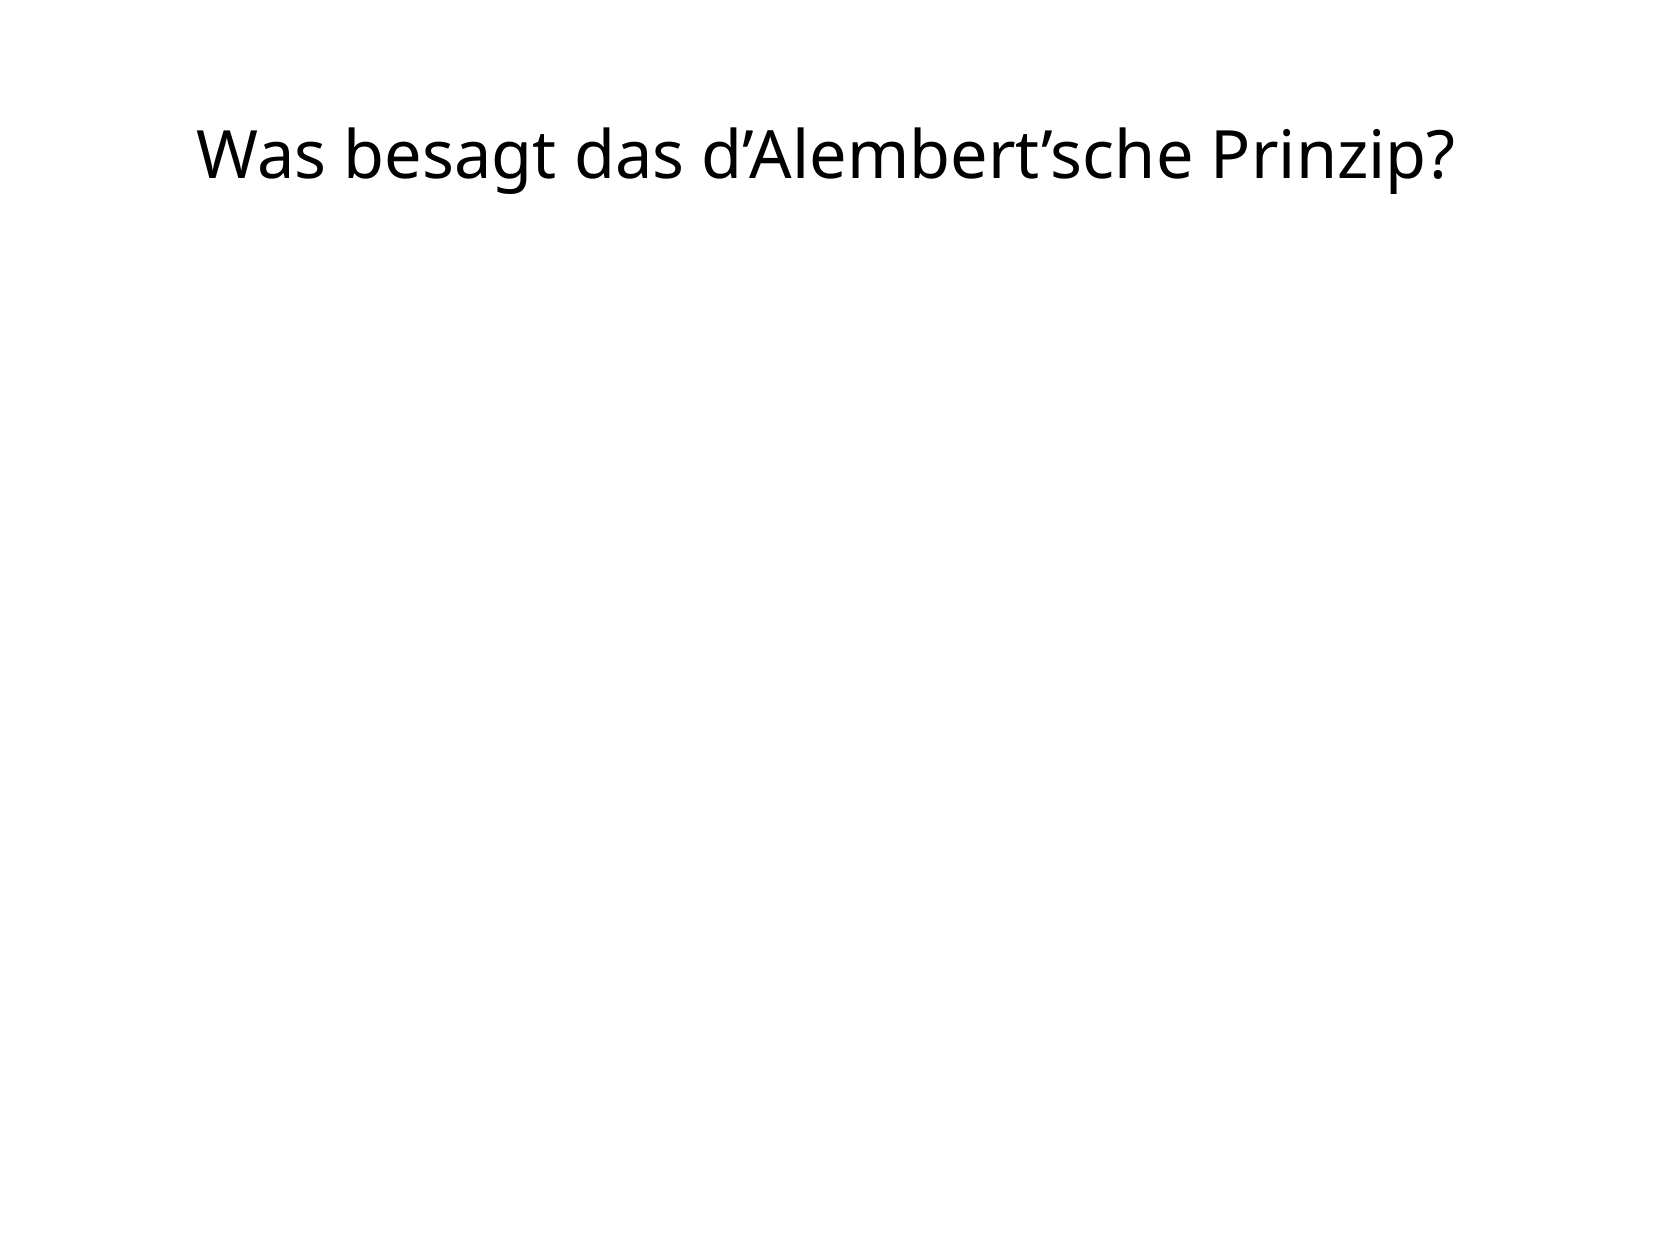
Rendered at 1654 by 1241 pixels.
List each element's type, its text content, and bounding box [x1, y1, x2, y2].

title Was besagt das d’Alembert’sche Prinzip? [82, 49, 1571, 257]
